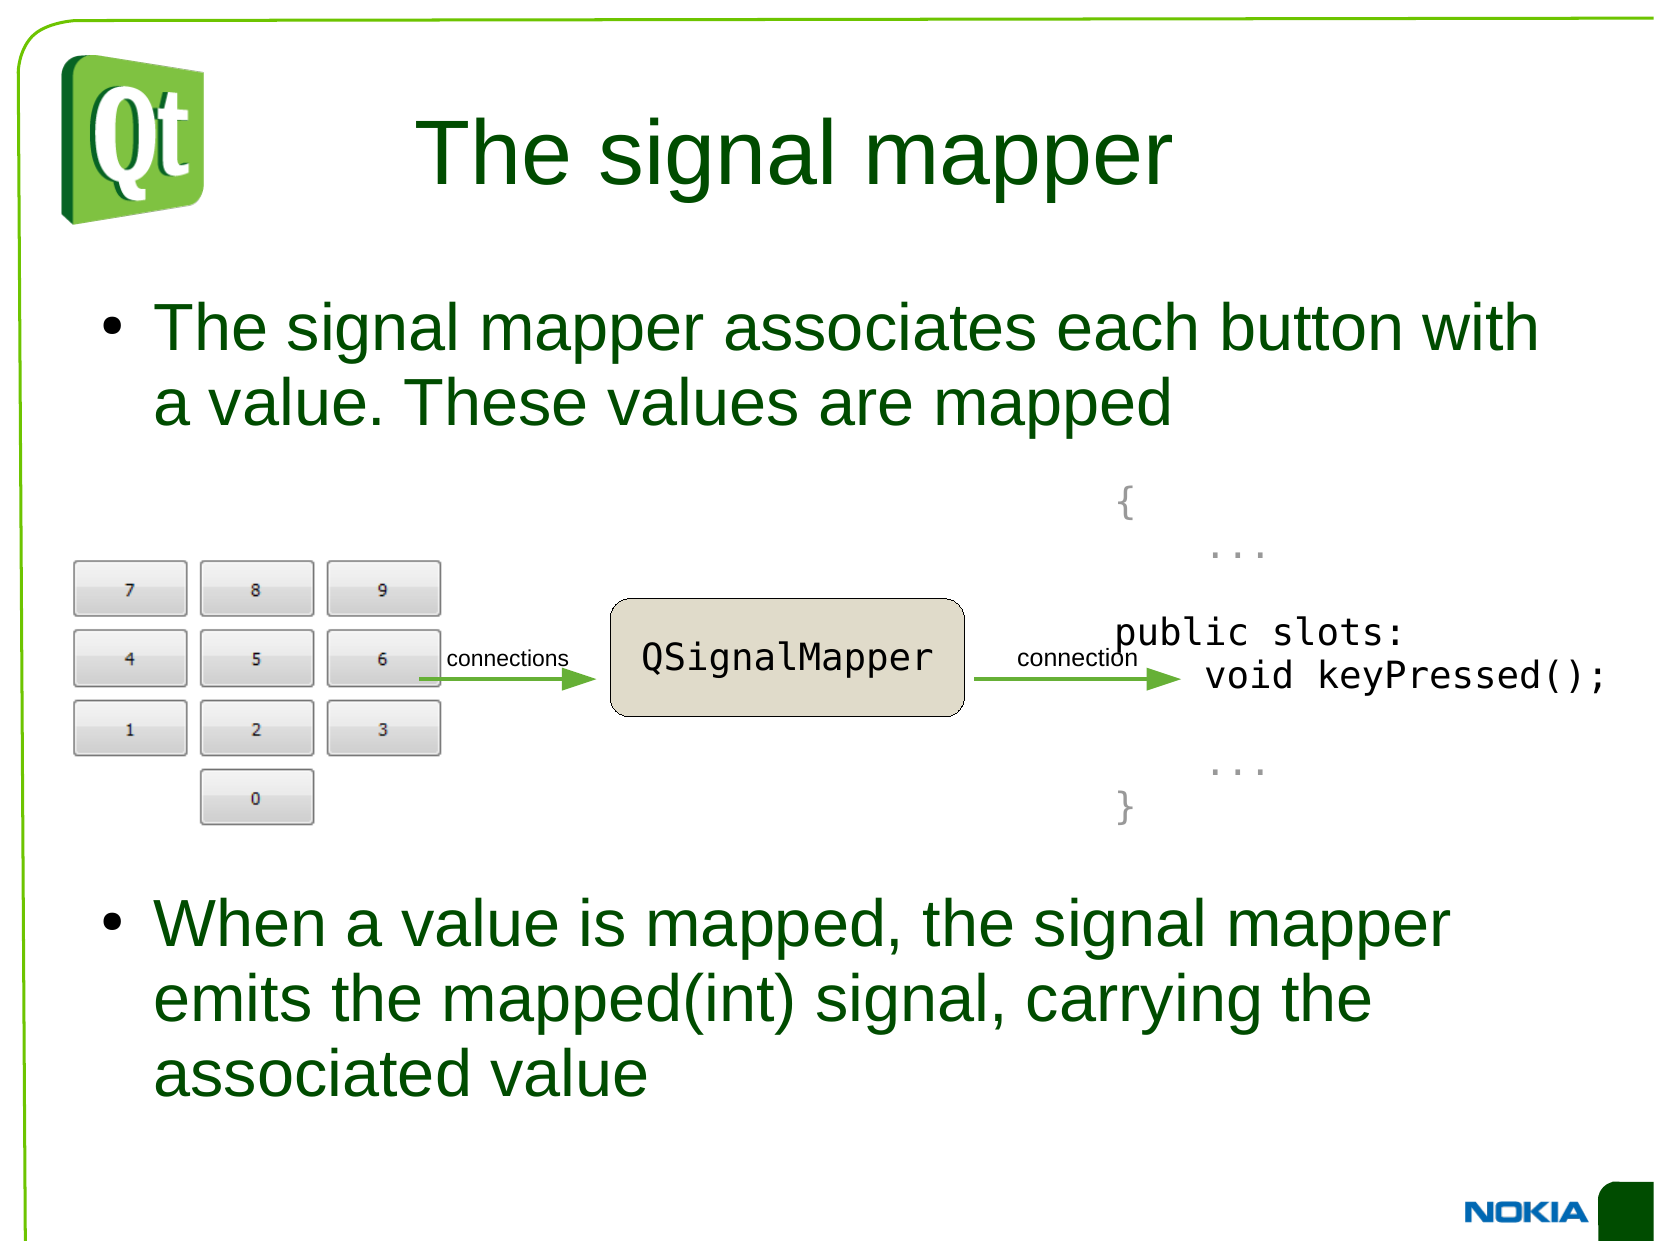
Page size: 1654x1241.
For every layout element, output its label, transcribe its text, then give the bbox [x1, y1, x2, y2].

picture [61, 55, 204, 225]
list The signal mapper associates each button with a value. These values are mapped When a value is mapped, the signal mapper emits the mapped(int) signal, carrying the associated value [82, 290, 1571, 1109]
picture [1465, 1201, 1589, 1223]
picture [72, 559, 82, 827]
text_box { ... public slots: void keyPressed(); ... } [1571, 472, 1626, 836]
title The signal mapper [257, 49, 1333, 257]
